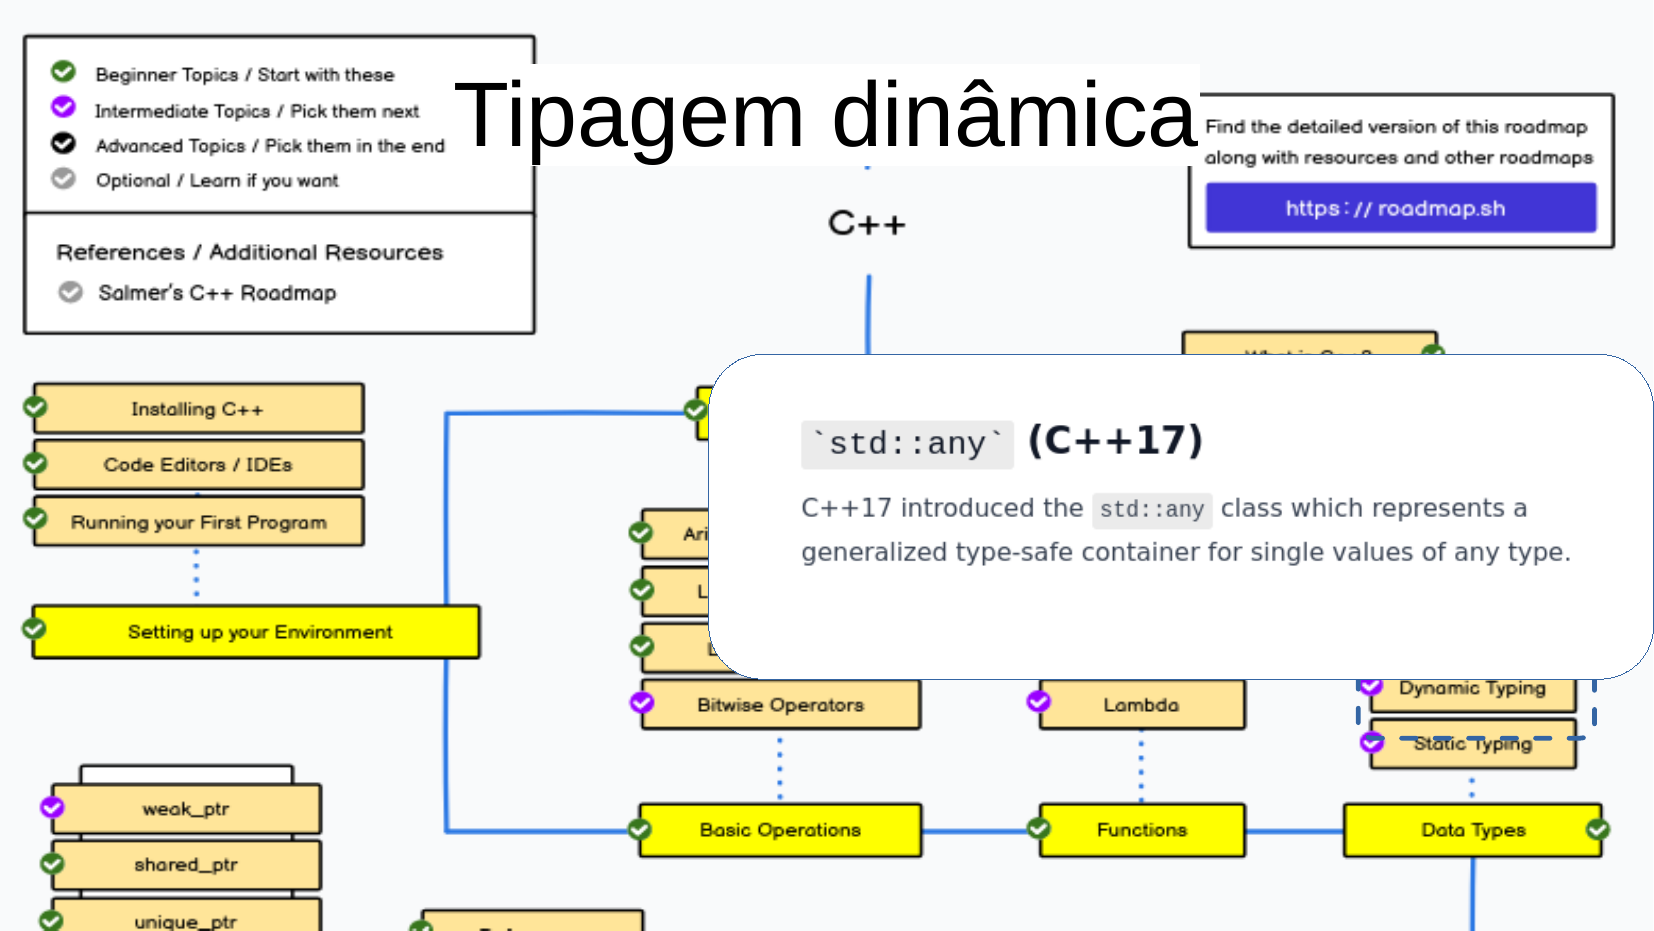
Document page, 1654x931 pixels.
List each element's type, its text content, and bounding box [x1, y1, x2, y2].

picture [0, 0, 1654, 931]
text_box [708, 354, 1654, 680]
title Tipagem dinâmica [82, 37, 1571, 193]
picture [789, 413, 1595, 591]
